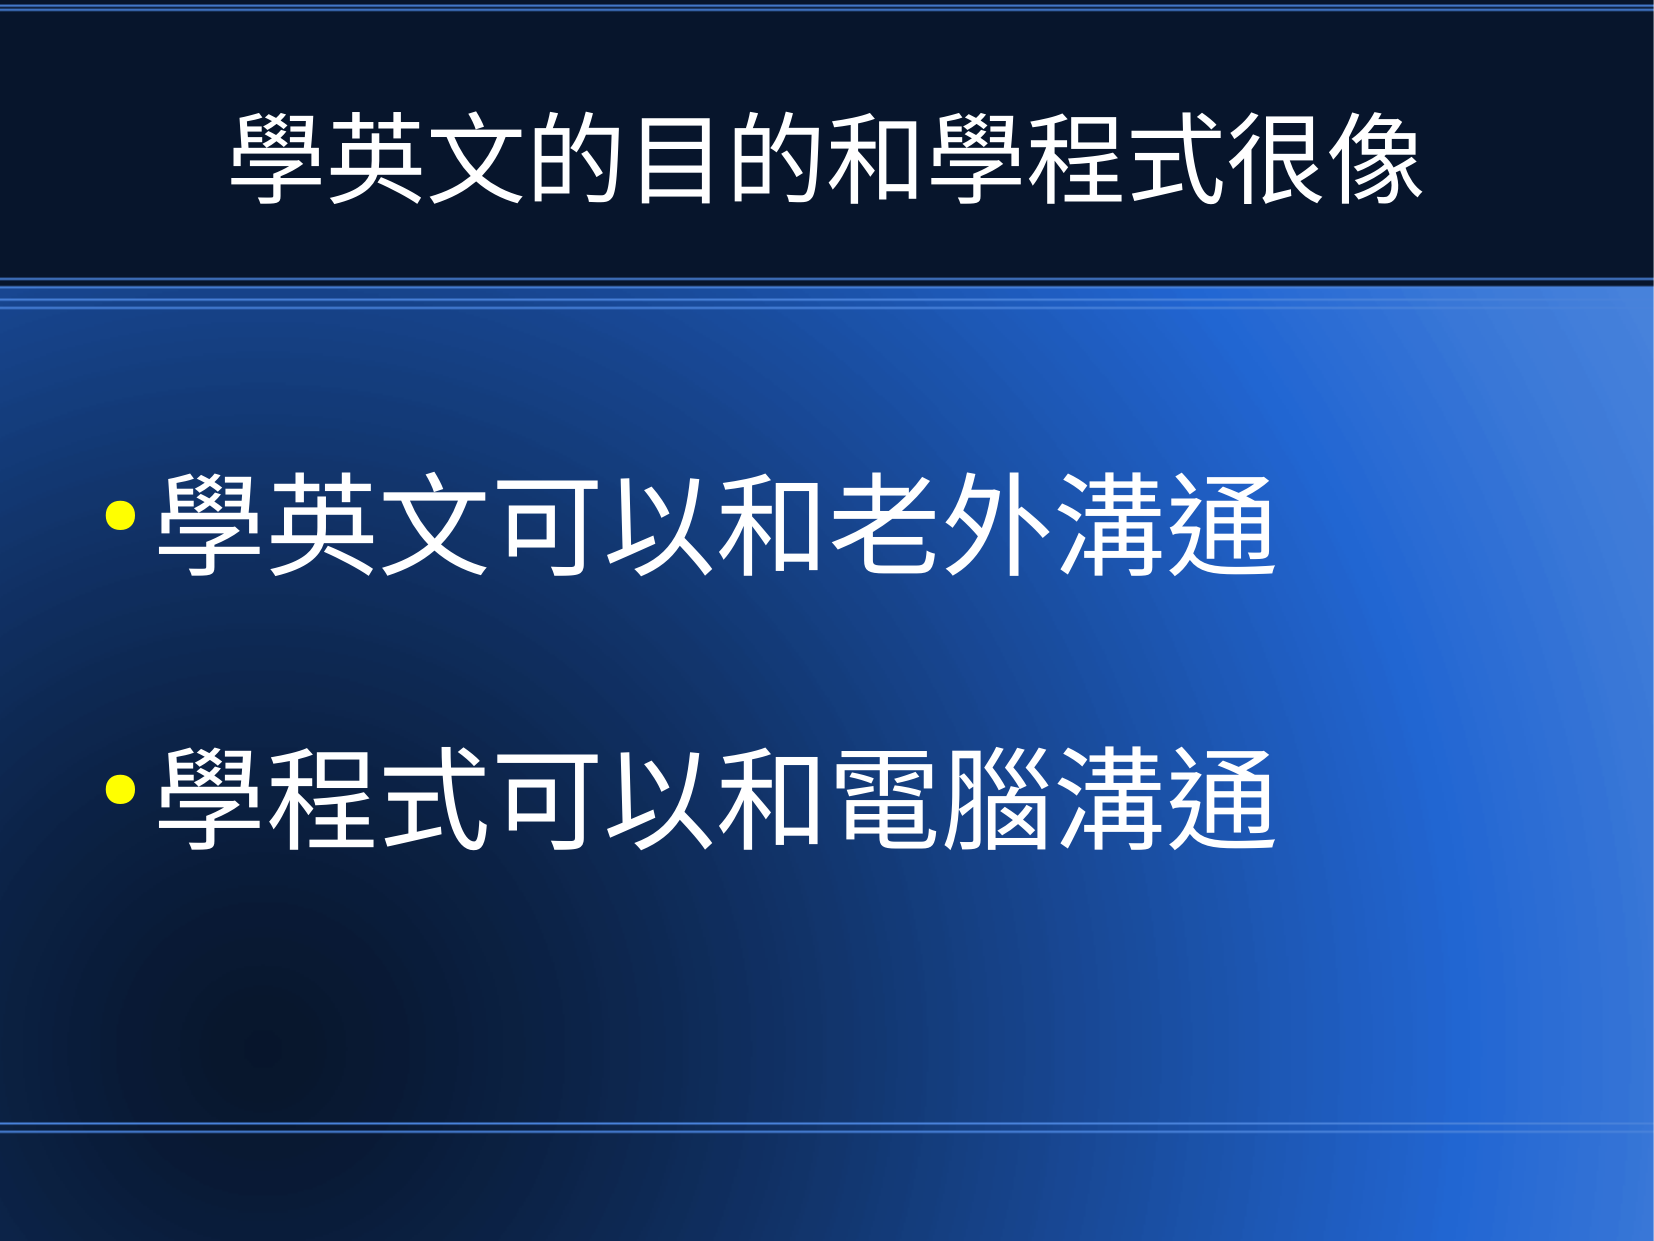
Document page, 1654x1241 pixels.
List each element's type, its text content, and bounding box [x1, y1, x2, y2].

title 學英文的目的和學程式很像 [82, 49, 1571, 257]
list 學英文可以和老外溝通 學程式可以和電腦溝通 [82, 355, 1571, 1241]
picture [0, 0, 1654, 1241]
